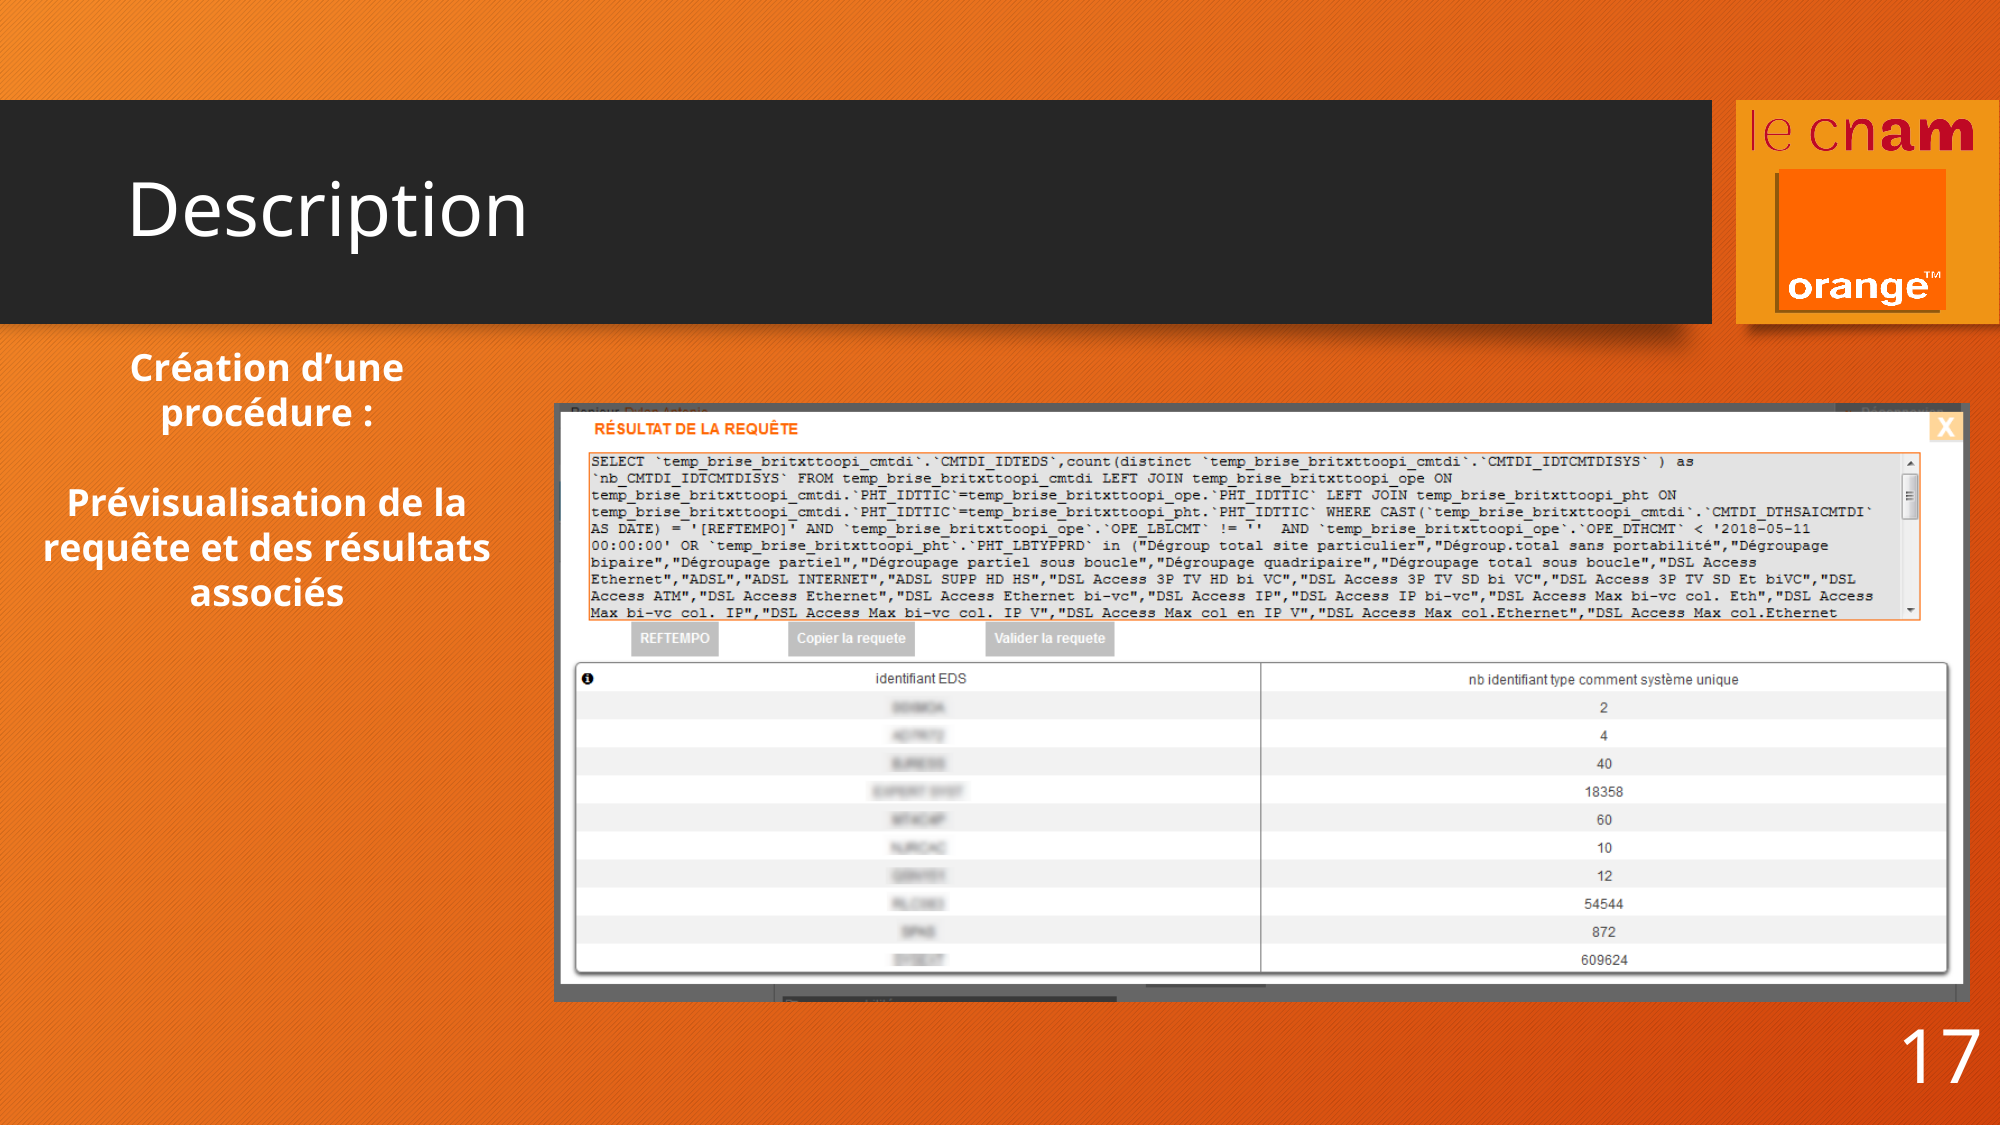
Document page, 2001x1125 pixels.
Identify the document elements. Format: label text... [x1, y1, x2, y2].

title Description [111, 123, 1689, 301]
picture [0, 323, 1713, 376]
picture [1736, 323, 2000, 348]
text_box <numéro> [1882, 970, 2000, 1125]
picture [1779, 169, 1946, 310]
picture [1752, 110, 1973, 151]
text_box Création d’une procédure : Prévisualisation de la requête et des résultats associés [27, 336, 555, 624]
picture [554, 403, 1970, 1002]
